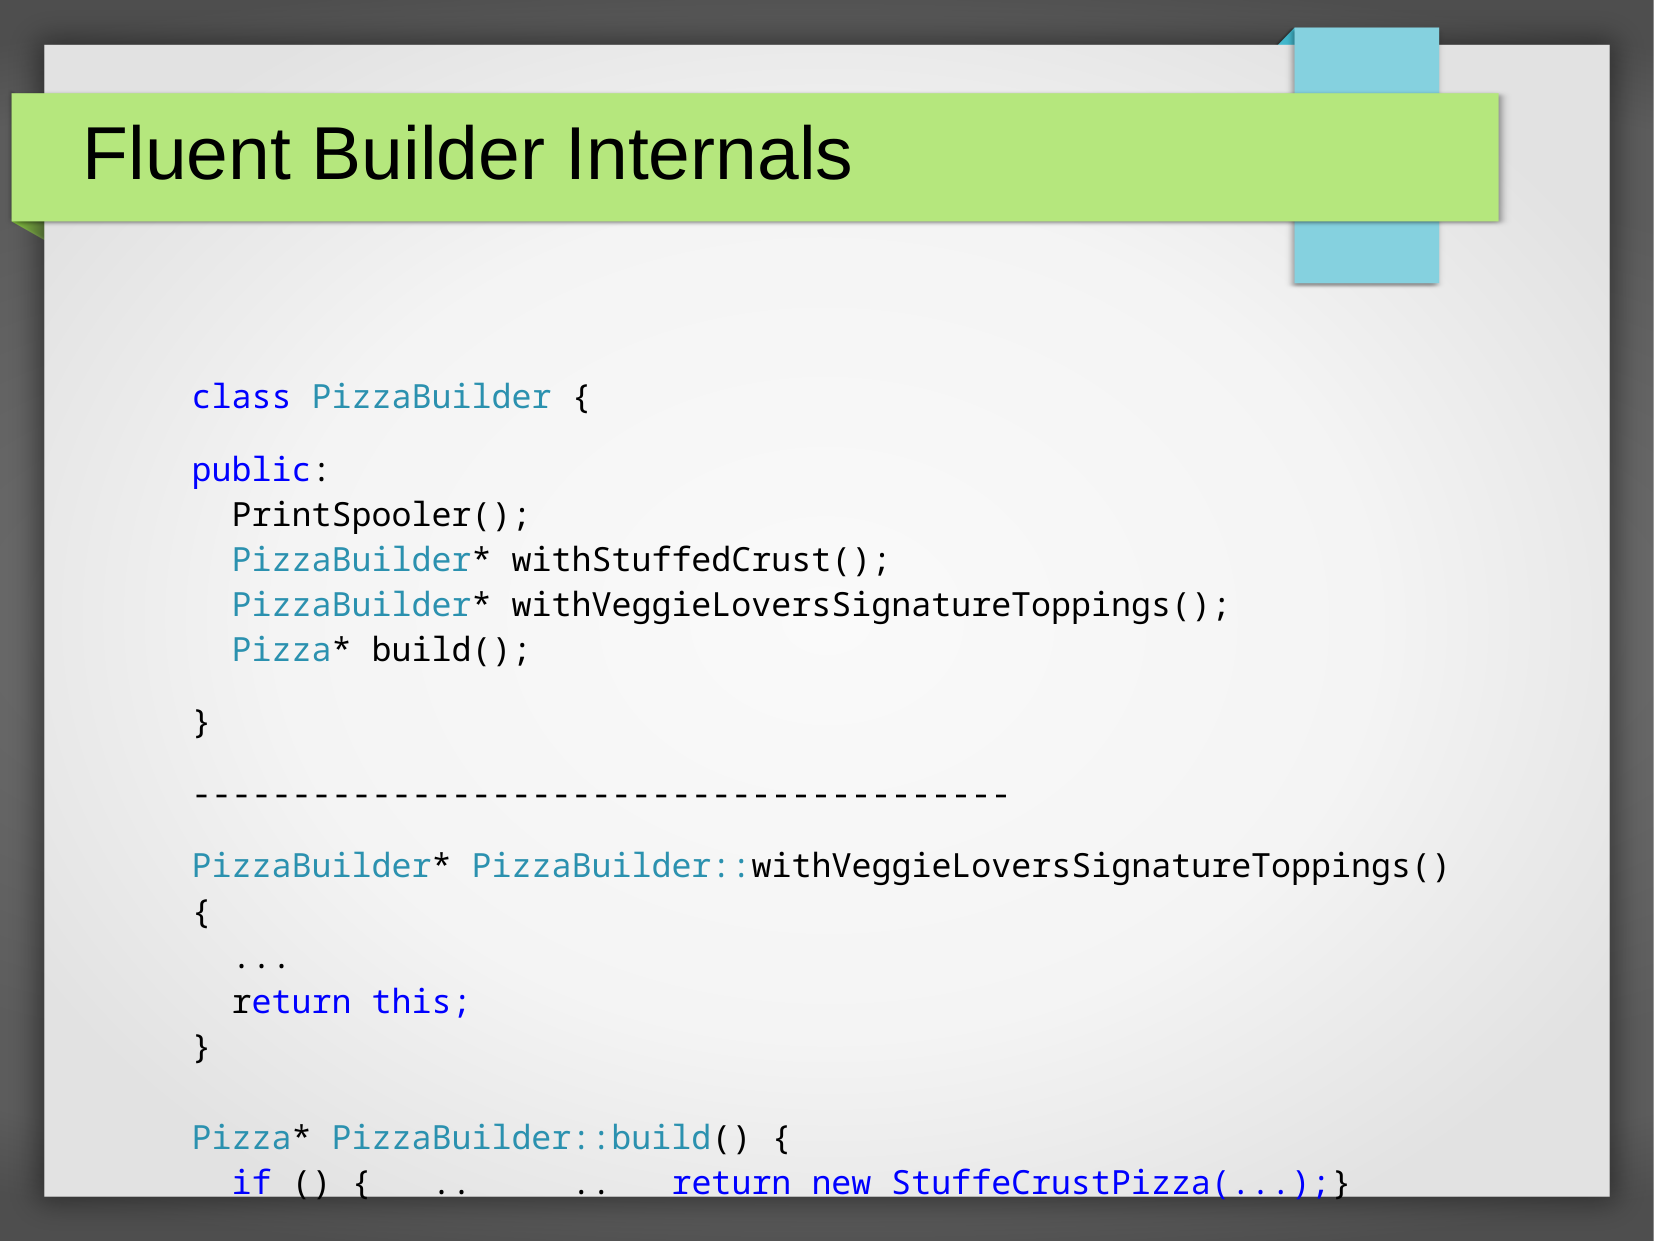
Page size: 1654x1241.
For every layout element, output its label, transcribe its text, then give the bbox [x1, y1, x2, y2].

text_box class PizzaBuilder { public: PrintSpooler(); PizzaBuilder* withStuffedCrust(); PizzaBuilder* withVeggieLoversSignatureToppings(); Pizza* build(); } ----------------------------------------- PizzaBuilder* PizzaBuilder::withVeggieLoversSignatureToppings() { ... return this; } Pizza* PizzaBuilder::build() { if () { .. .. return new StuffeCrustPizza(...);} else if () { .. .. return new HandTossedPizza(...);} } [176, 366, 1501, 1073]
title Fluent Builder Internals [82, 94, 1264, 213]
picture [0, 0, 1654, 1241]
